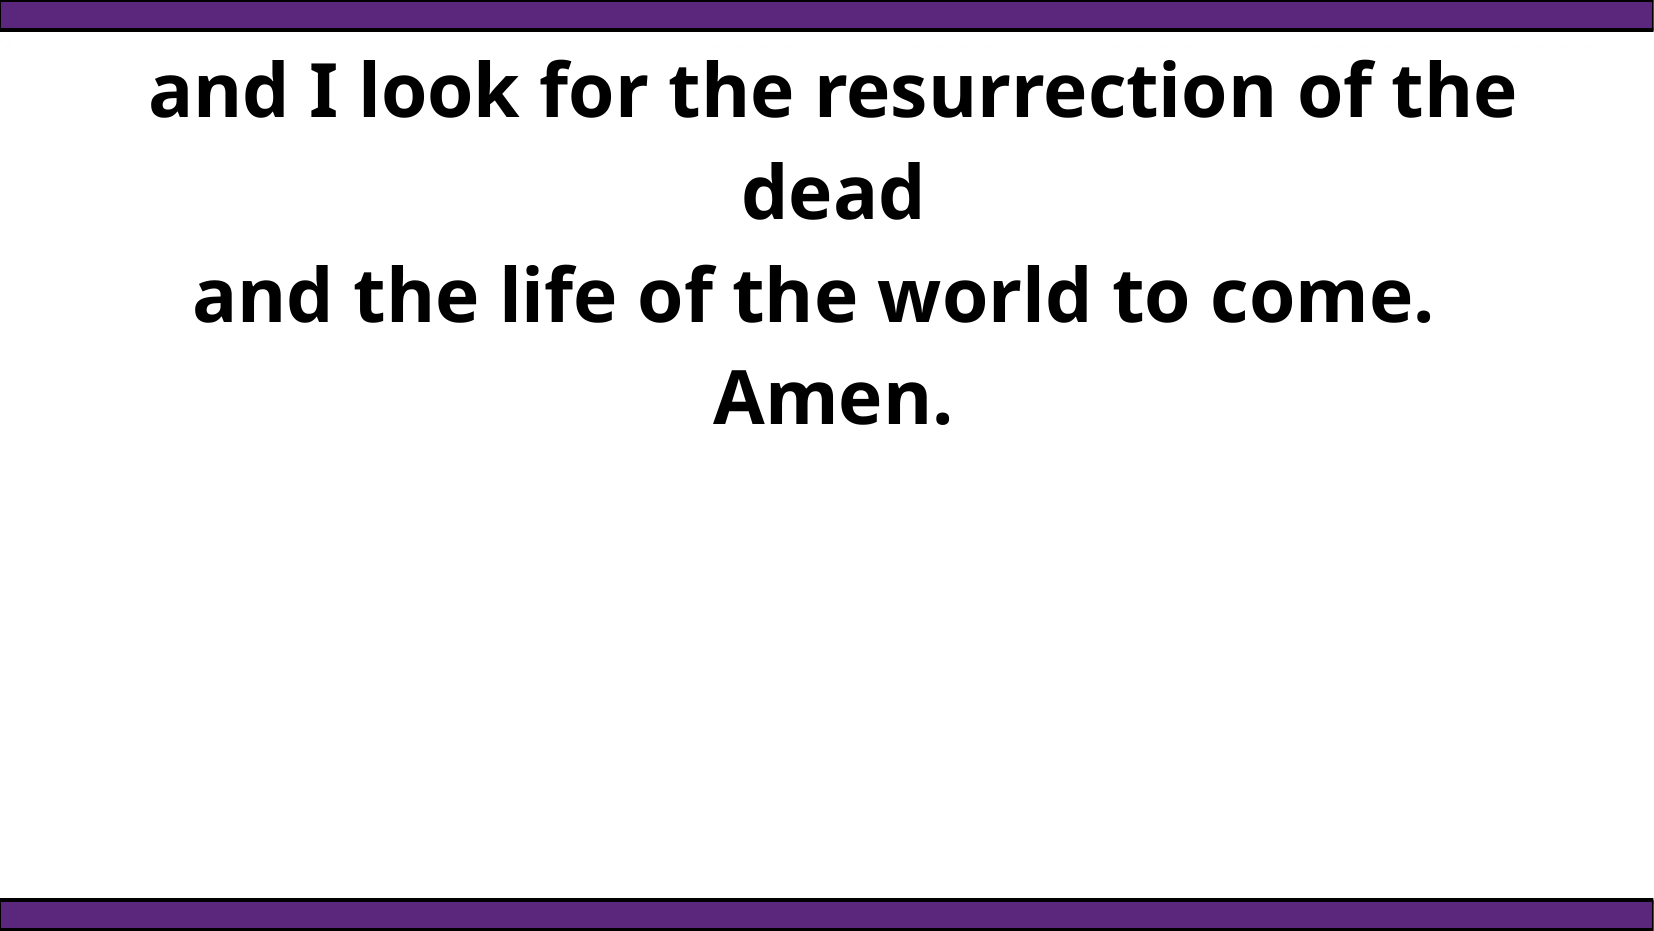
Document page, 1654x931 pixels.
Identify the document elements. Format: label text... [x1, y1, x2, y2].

text_box and I look for the resurrection of the dead and the life of the world to come. Amen. [76, 30, 1592, 345]
text_box [0, 900, 1654, 931]
text_box [0, 0, 1654, 31]
picture [0, 31, 1654, 900]
